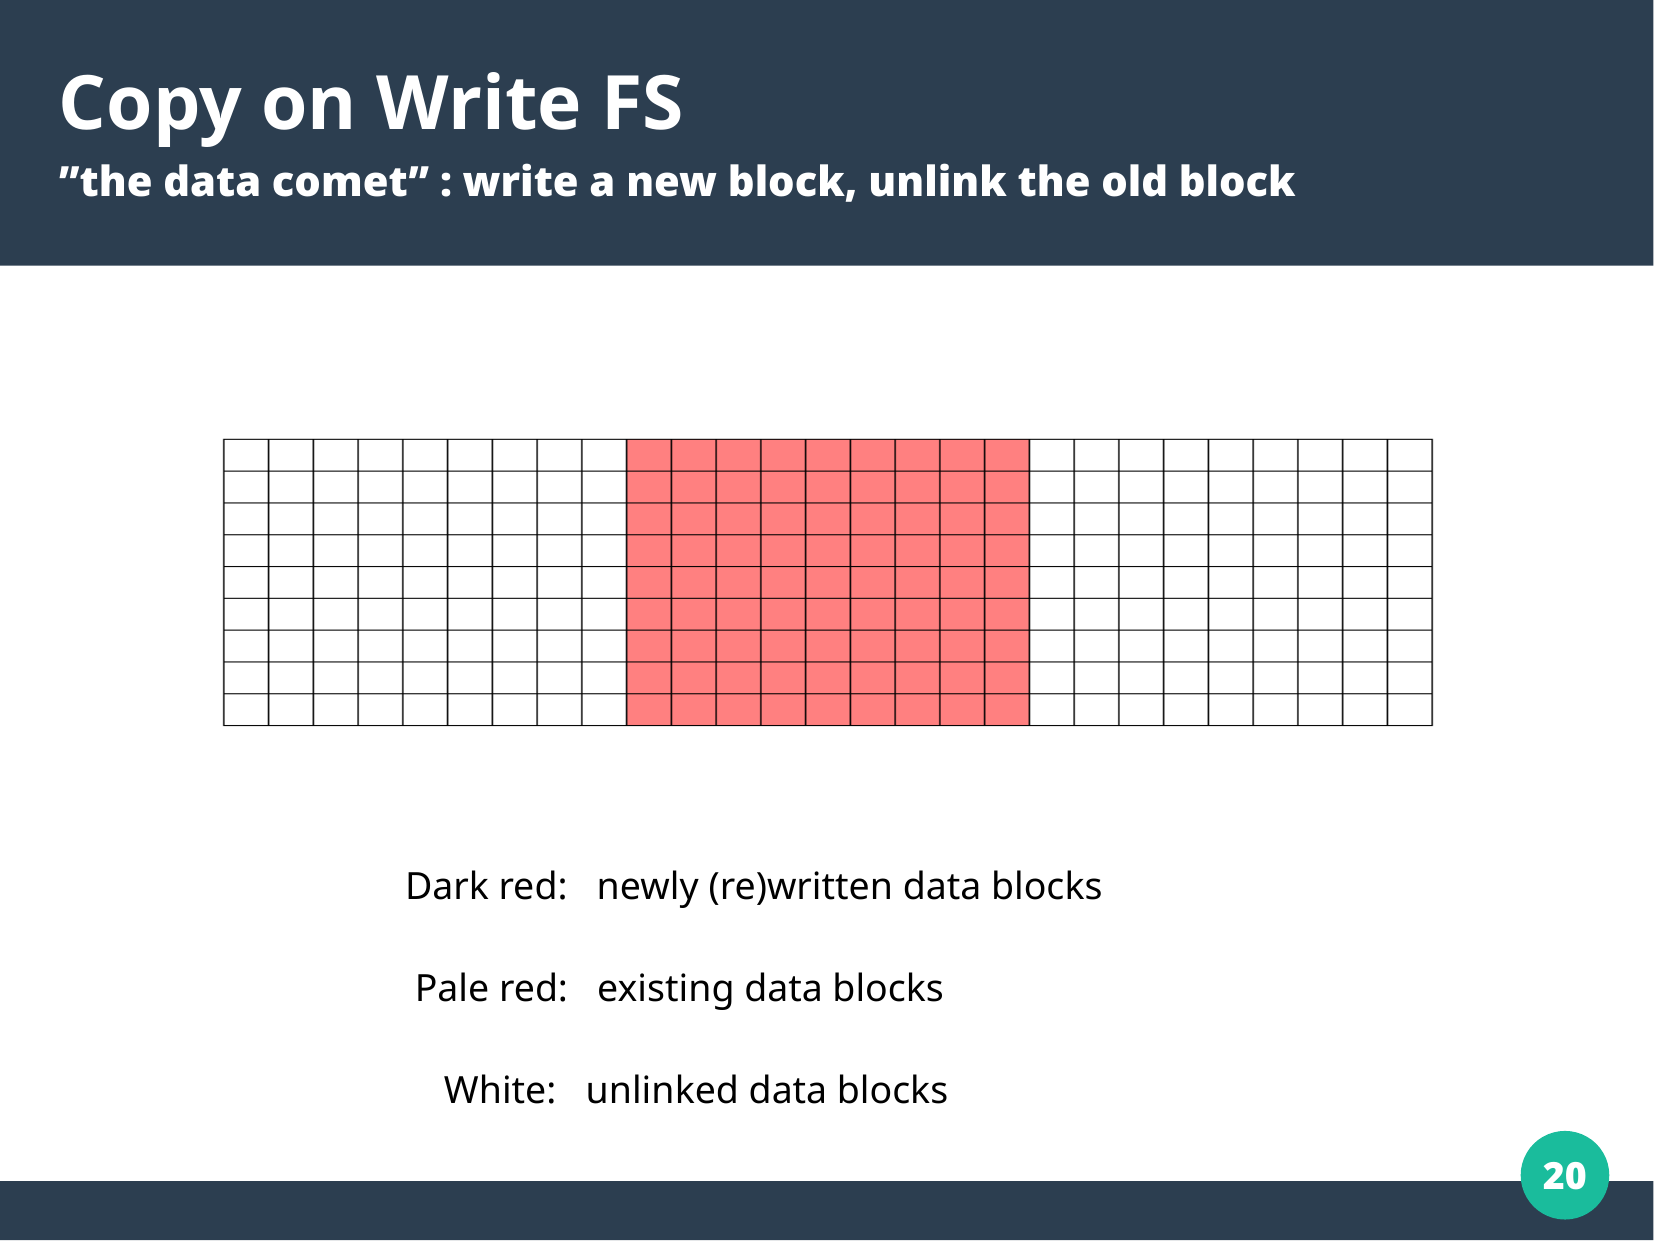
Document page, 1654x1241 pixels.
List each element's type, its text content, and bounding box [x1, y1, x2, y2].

picture [195, 371, 1463, 796]
title Dark red: newly (re)written data blocks Pale red: existing data blocks White: unlinked data blocks [405, 848, 1459, 1126]
title Copy on Write FS ”the data comet” : write a new block, unlink the old block [59, 49, 1595, 207]
